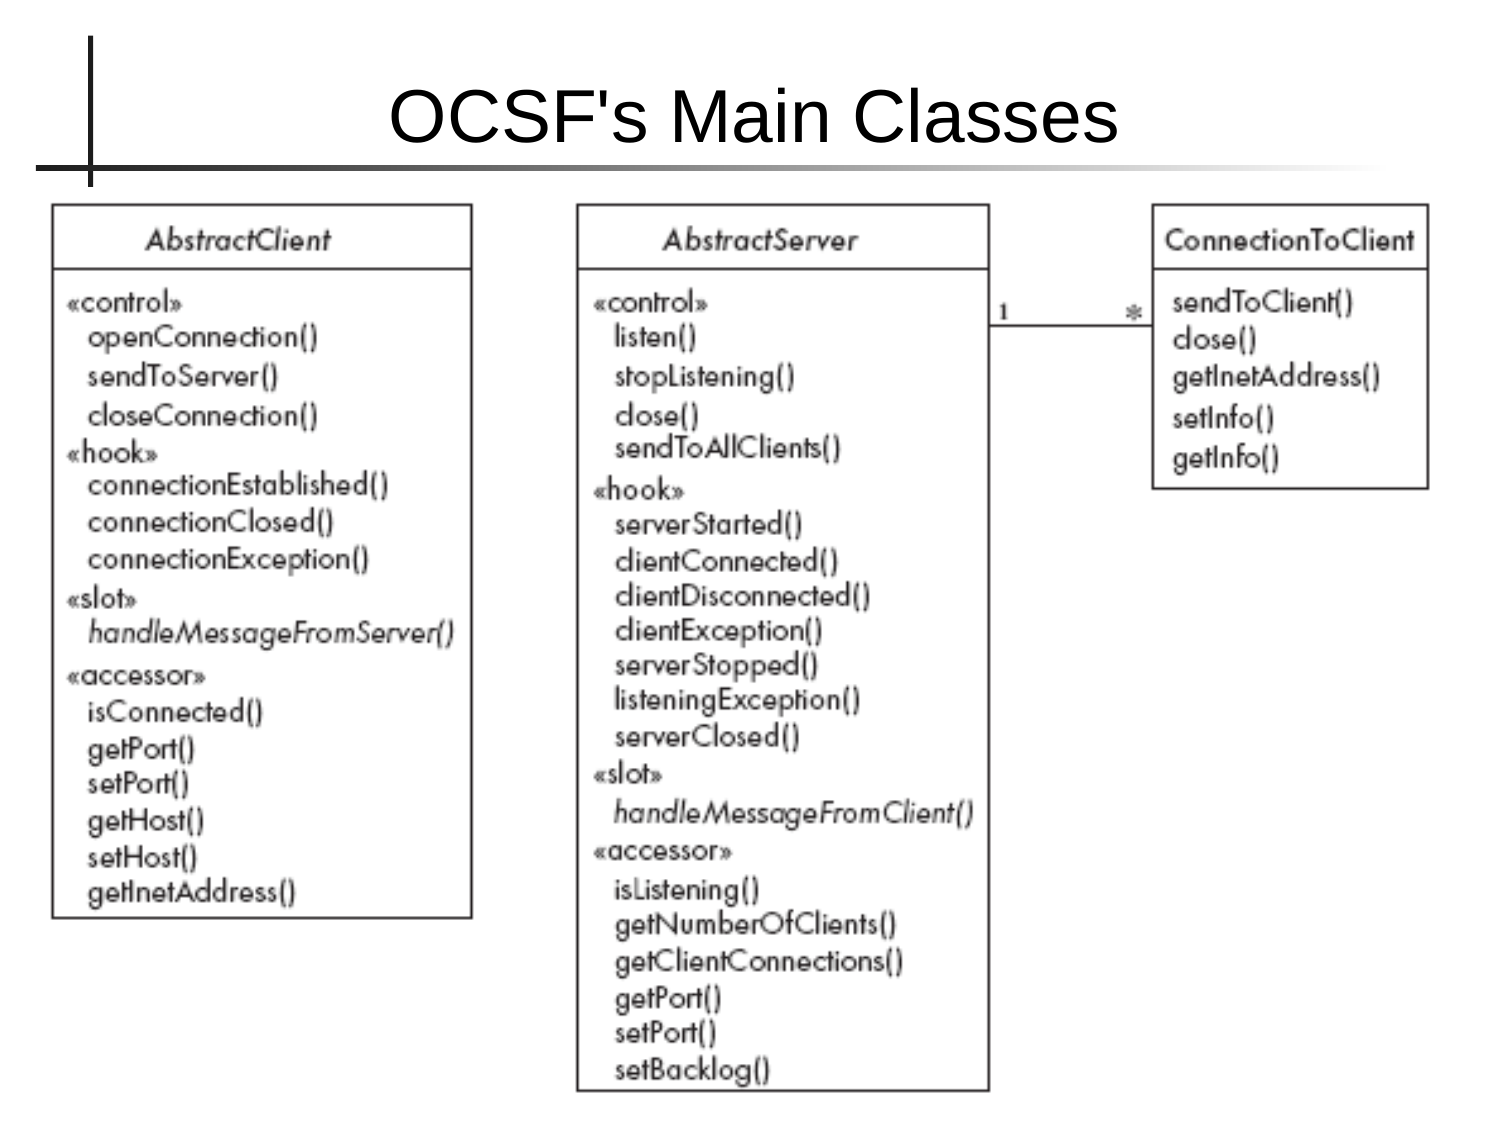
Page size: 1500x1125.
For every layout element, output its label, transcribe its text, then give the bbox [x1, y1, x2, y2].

text_box OCSF's Main Classes [89, 37, 1440, 187]
picture [42, 187, 1440, 1110]
